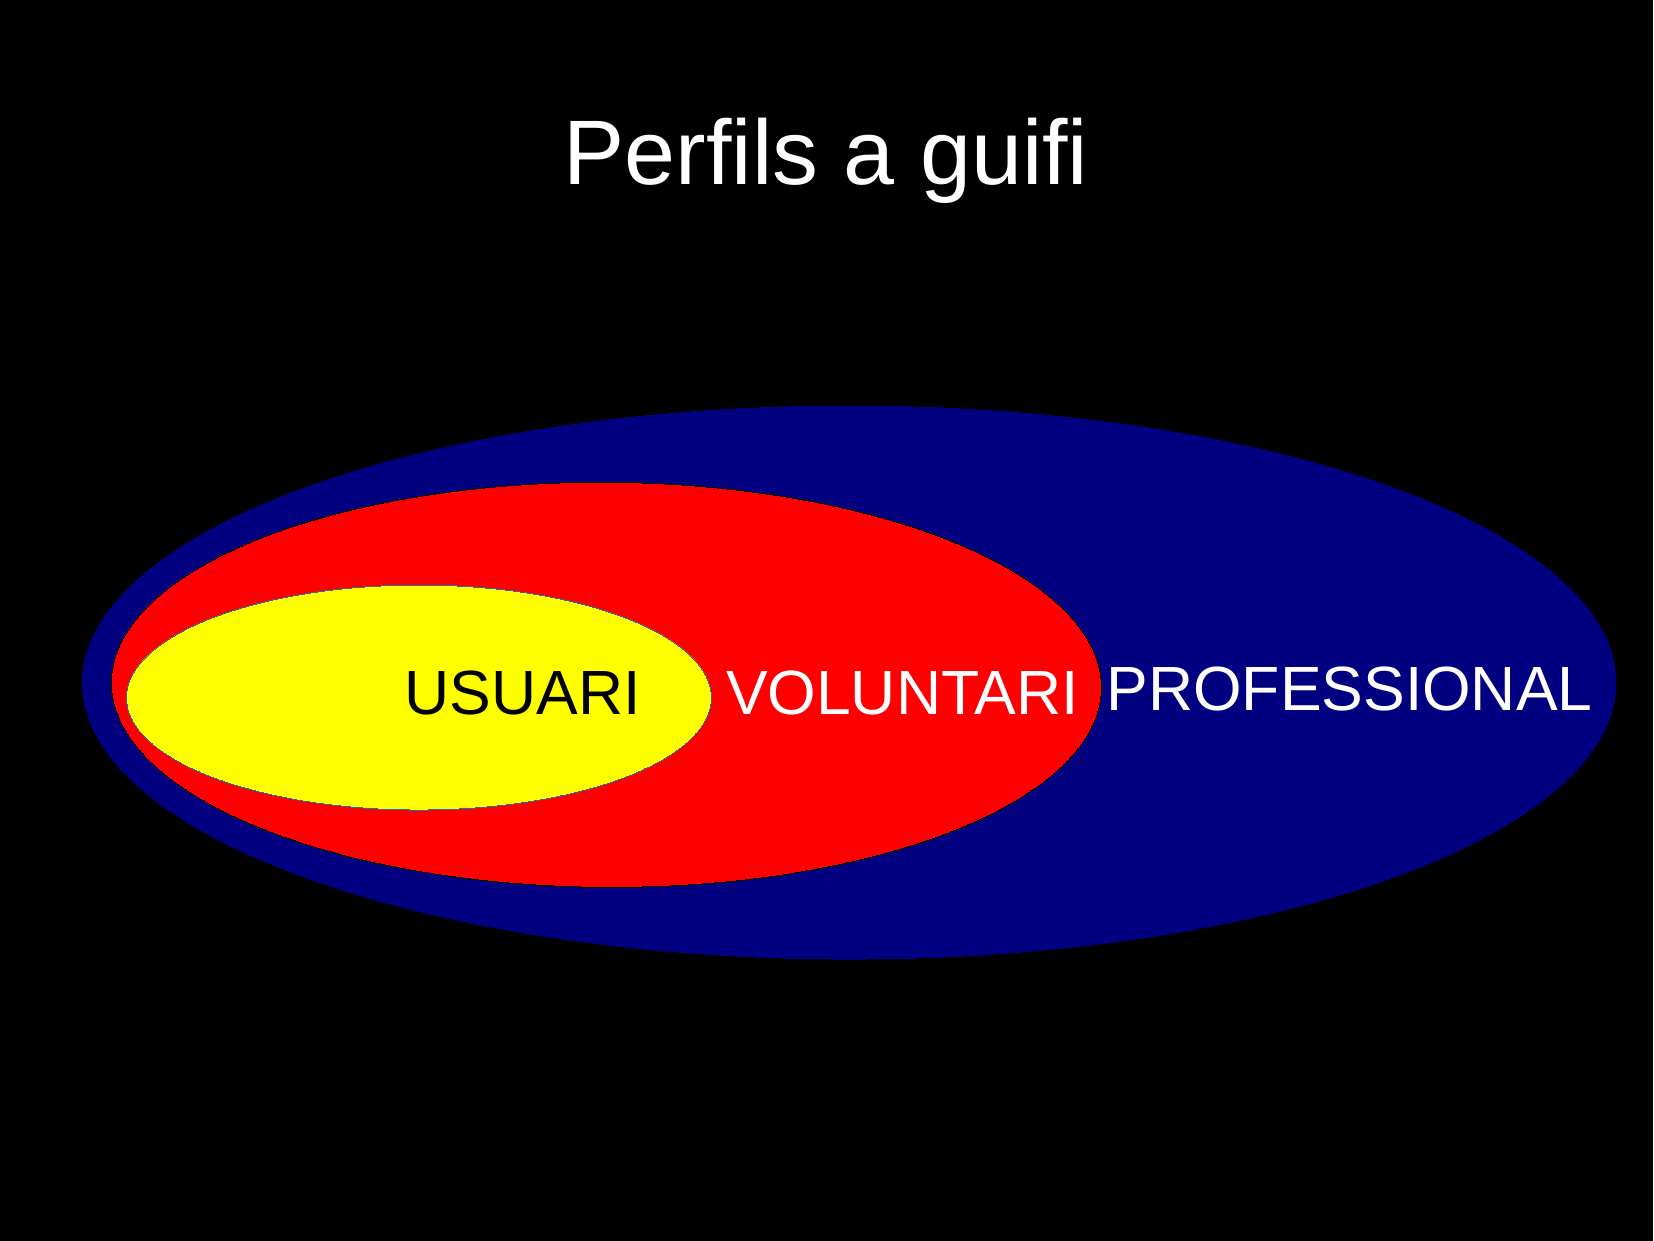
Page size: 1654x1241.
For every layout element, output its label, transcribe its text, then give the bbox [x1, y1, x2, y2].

text_box VOLUNTARI [711, 650, 1096, 805]
text_box [81, 405, 1611, 961]
text_box USUARI [390, 650, 660, 805]
text_box PROFESSIONAL [1091, 646, 1617, 801]
title Perfils a guifi [82, 49, 1571, 257]
